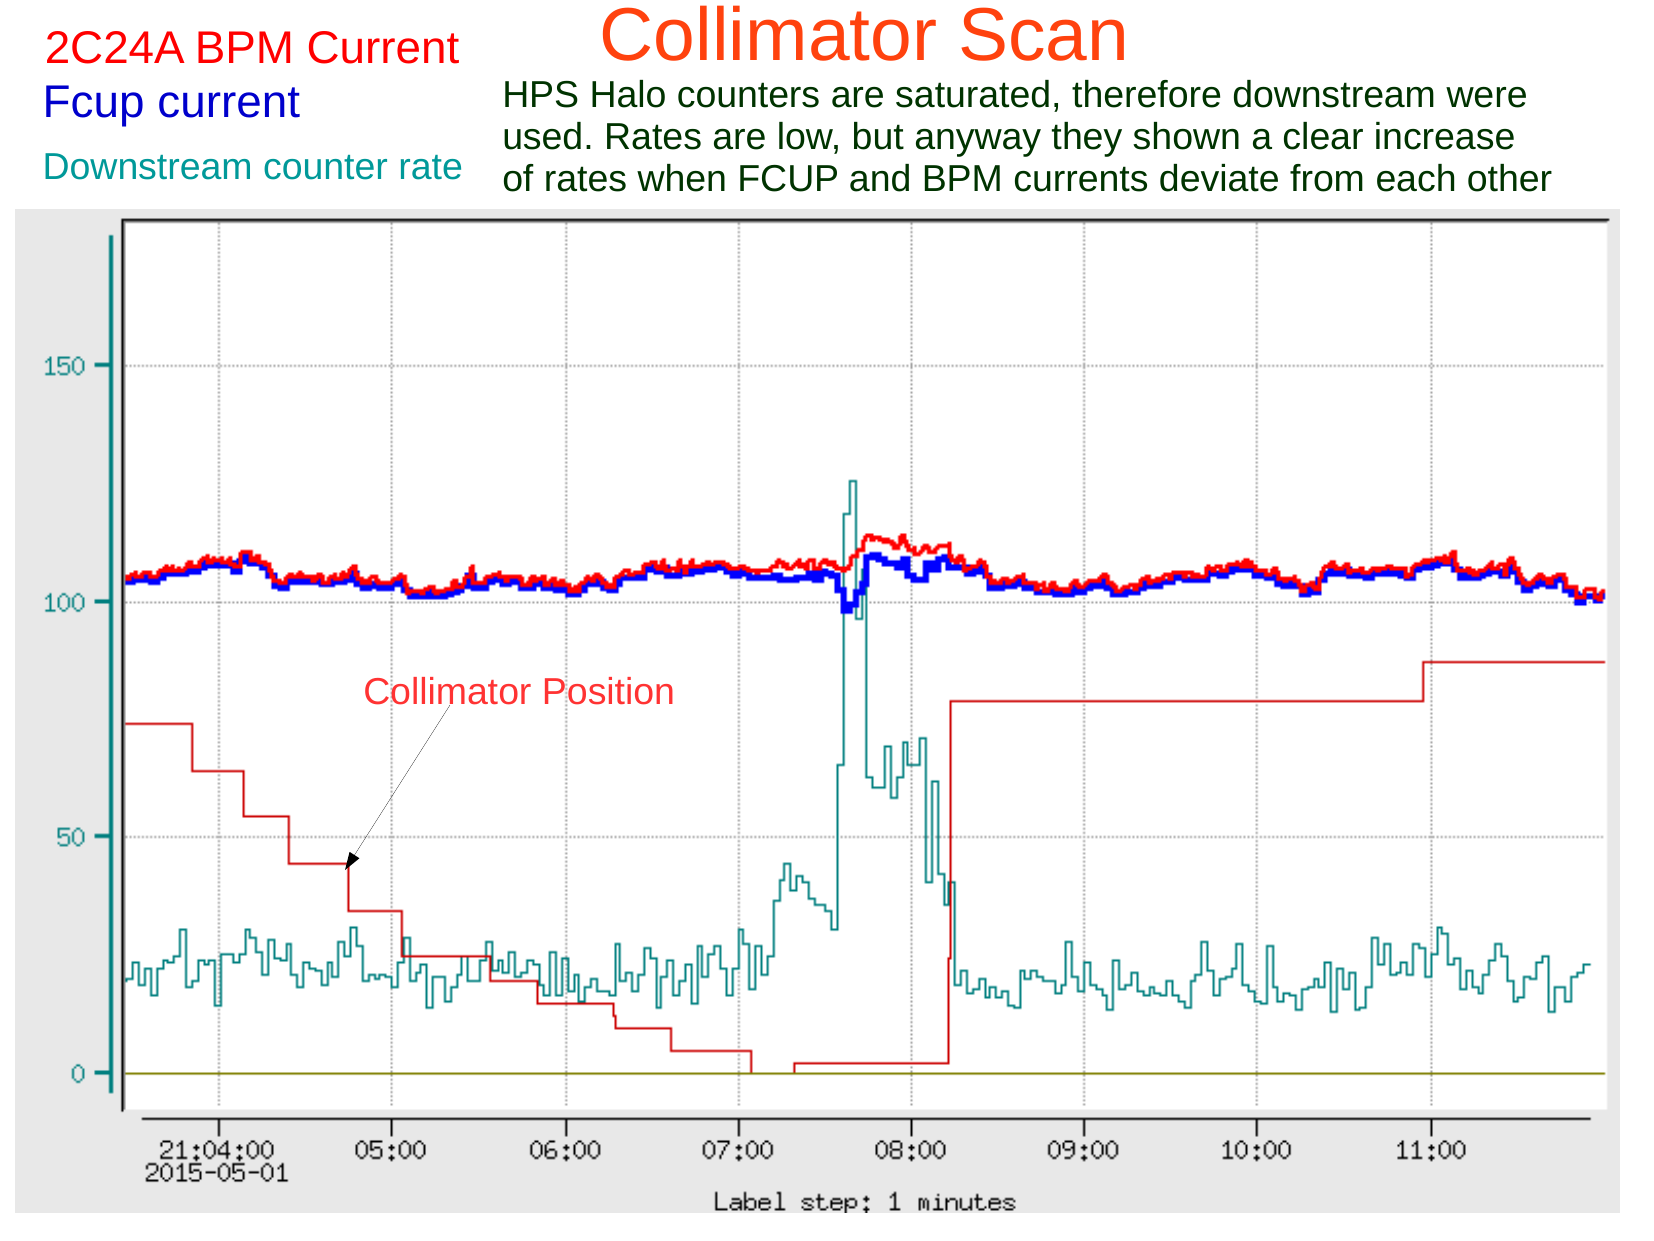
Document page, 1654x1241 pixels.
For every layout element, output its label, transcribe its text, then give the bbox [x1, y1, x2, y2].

text_box HPS Halo counters are saturated, therefore downstream were used. Rates are low, but anyway they shown a clear increase of rates when FCUP and BPM currents deviate from each other [487, 66, 1591, 211]
text_box Collimator Scan [585, 0, 1145, 66]
text_box 2C24A BPM Current [30, 15, 475, 82]
text_box Collimator Position [348, 663, 691, 721]
picture [15, 209, 1620, 1213]
text_box Downstream counter rate [27, 138, 478, 196]
text_box Fcup current [27, 68, 316, 136]
